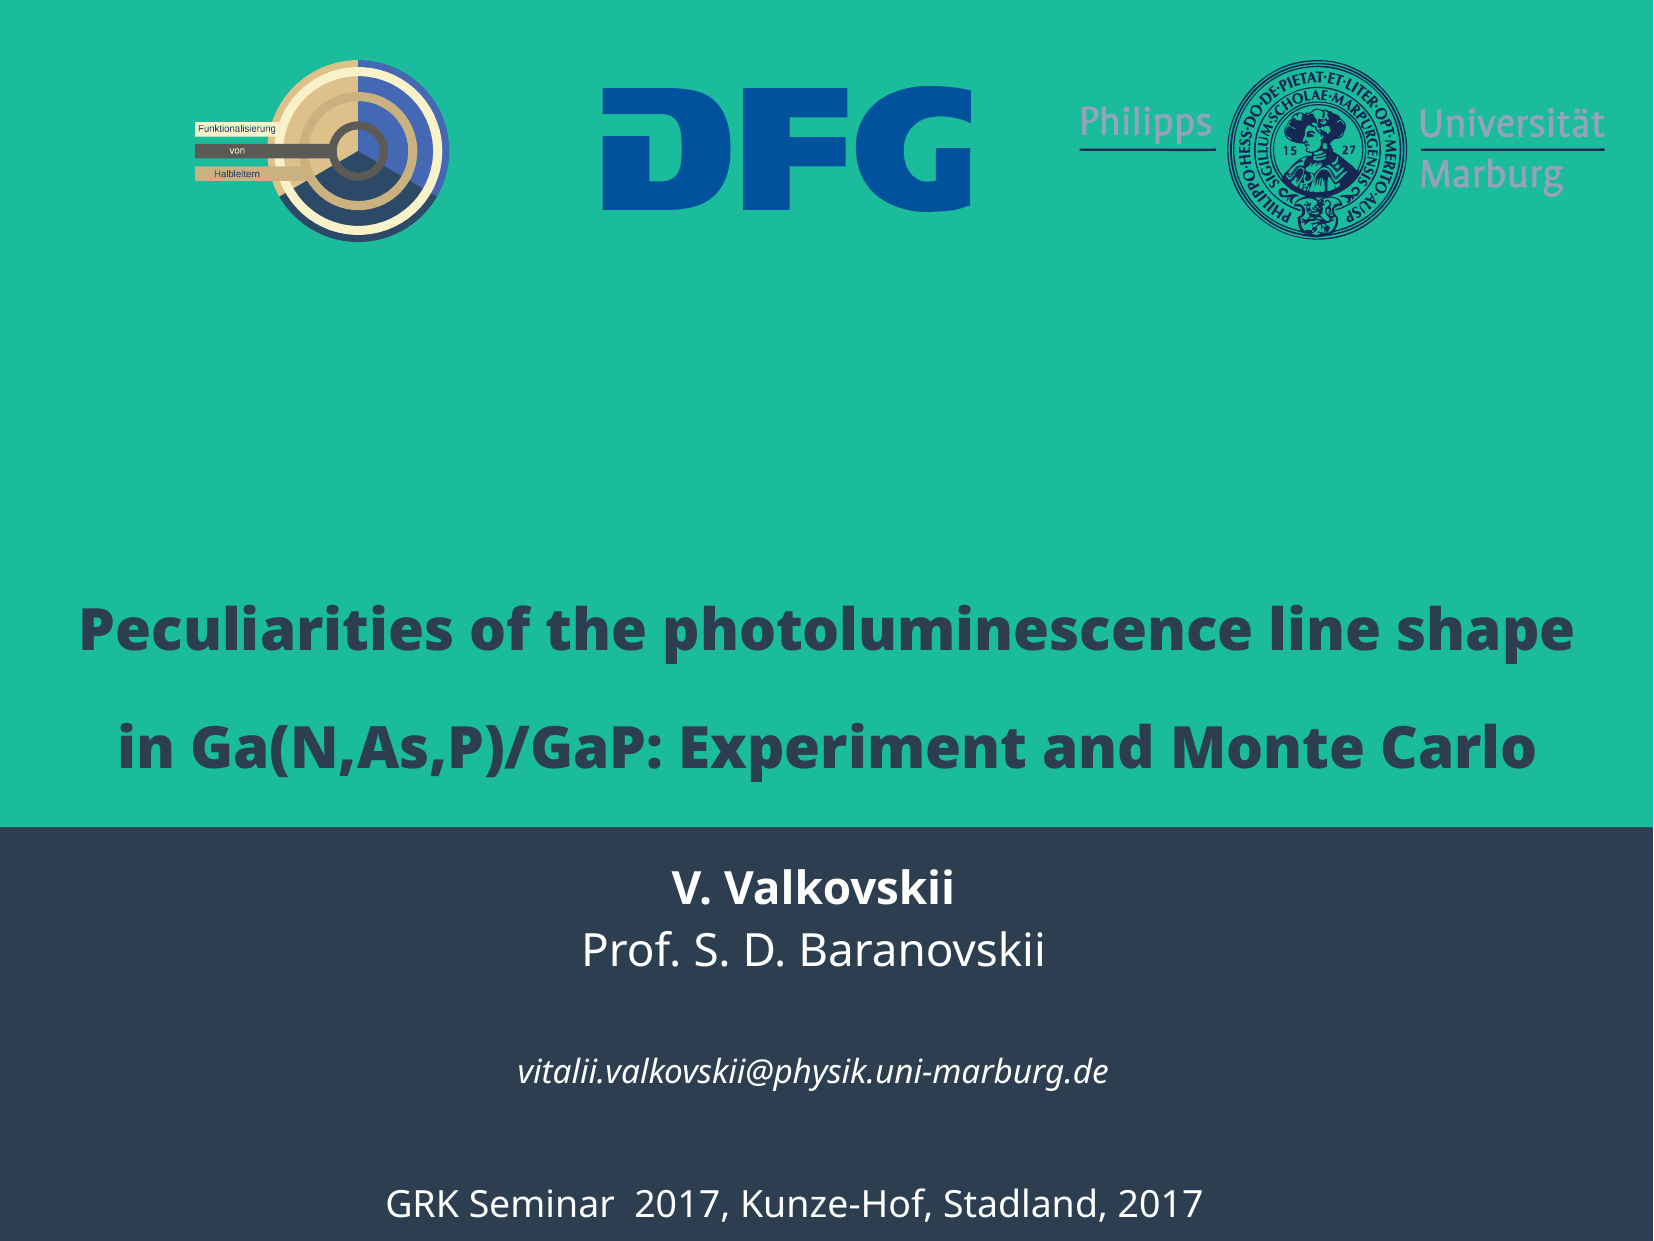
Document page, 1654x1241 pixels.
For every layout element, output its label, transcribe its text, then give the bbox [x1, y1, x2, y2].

list [88, 767, 1594, 1182]
picture [195, 60, 451, 244]
title Peculiarities of the photoluminescence line shape in Ga(N,As,P)/GaP: Experiment and Monte Carlo simulations [60, 548, 1595, 685]
text_box GRK Seminar 2017, Kunze-Hof, Stadland, 2017 [135, 1170, 1456, 1232]
picture [1079, 60, 1606, 241]
picture [589, 75, 1006, 222]
text_box V. Valkovskii Prof. S. D. Baranovskii vitalii.valkovskii@physik.uni-marburg.de [502, 847, 1156, 1170]
